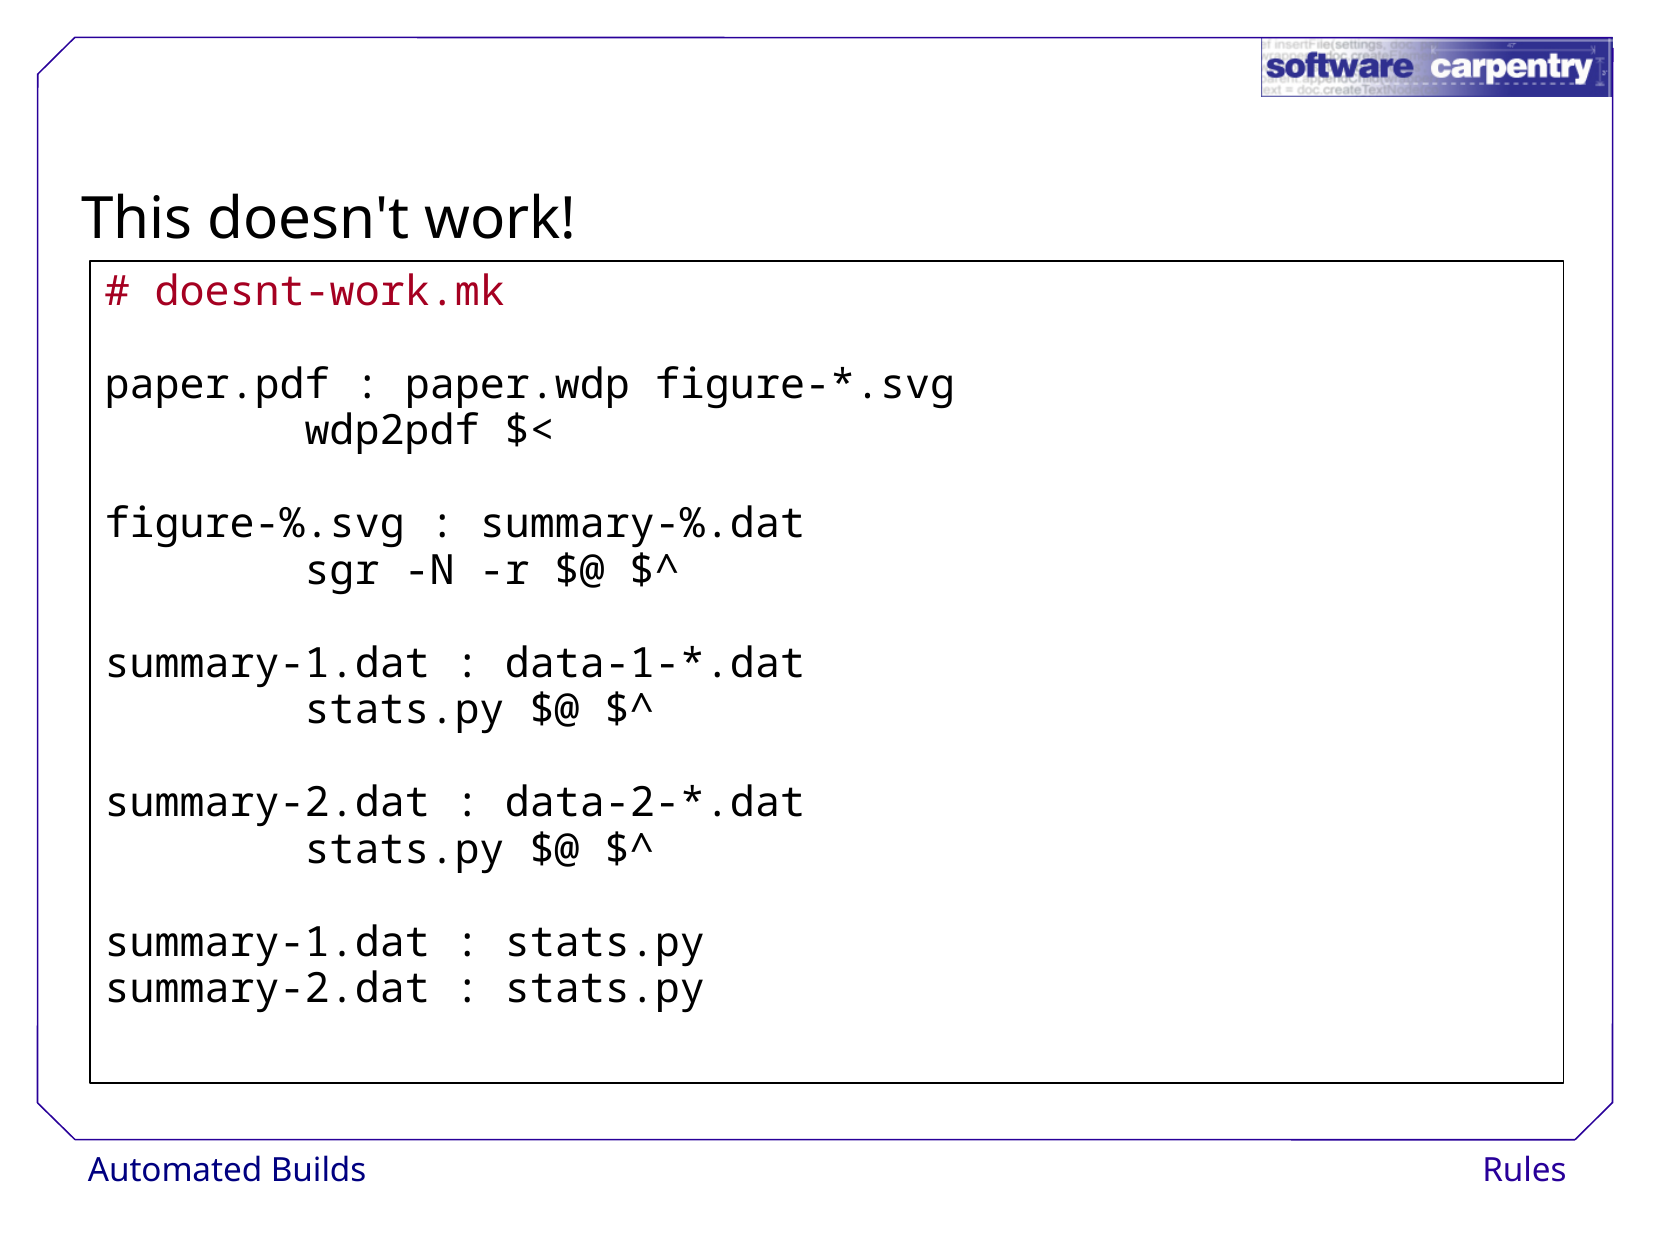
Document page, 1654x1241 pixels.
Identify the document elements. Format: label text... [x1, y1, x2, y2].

text_box This doesn't work! [66, 138, 742, 259]
text_box # doesnt-work.mk paper.pdf : paper.wdp figure-*.svg wdp2pdf $< figure-%.svg : summary-%.dat sgr -N -r $@ $^ summary-1.dat : data-1-*.dat stats.py $@ $^ summary-2.dat : data-2-*.dat stats.py $@ $^ summary-1.dat : stats.py summary-2.dat : stats.py [89, 260, 1564, 1084]
picture [1261, 39, 1613, 97]
